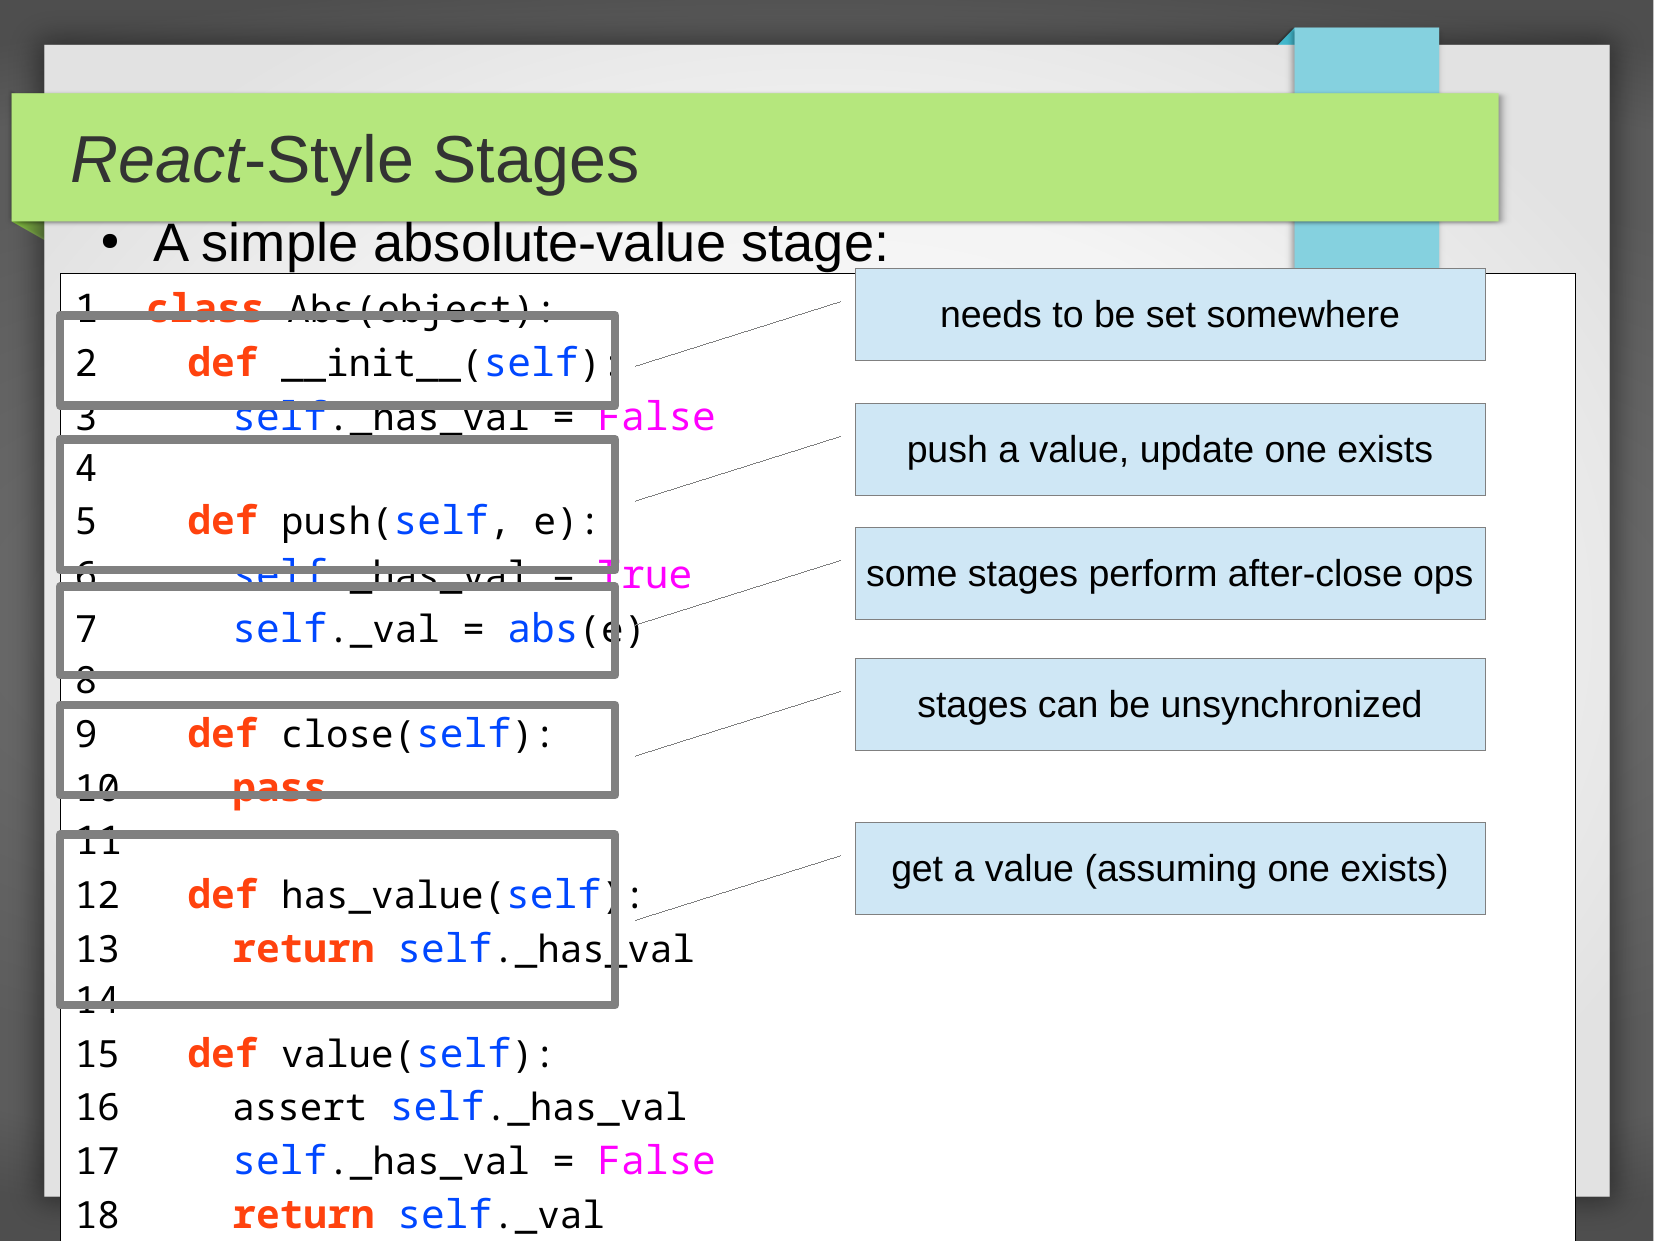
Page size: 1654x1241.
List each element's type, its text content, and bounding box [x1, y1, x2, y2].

text_box [60, 834, 616, 1006]
text_box stages can be unsynchronized [855, 659, 1485, 750]
text_box [60, 439, 616, 571]
text_box push a value, update one exists [855, 404, 1485, 495]
list A simple absolute-value stage: [82, 212, 1538, 273]
title React-Style Stages [70, 106, 1229, 213]
text_box 1 class Abs(object): 2 def __init__(self): 3 self._has_val = False 4 5 def push(self, e): 6 self._has_val = True 7 self._val = abs(e) 8 9 def close(self): 10 pass 11 12 def has_value(self): 13 return self._has_val 14 15 def value(self): 16 assert self._has_val 17 self._has_val = False 18 return self._val [60, 273, 1576, 1032]
text_box needs to be set somewhere [855, 269, 1485, 360]
text_box [60, 315, 616, 406]
text_box [60, 586, 616, 676]
text_box some stages perform after-close ops [855, 528, 1485, 619]
picture [0, 0, 1654, 1241]
text_box [60, 705, 616, 796]
text_box get a value (assuming one exists) [855, 823, 1485, 914]
